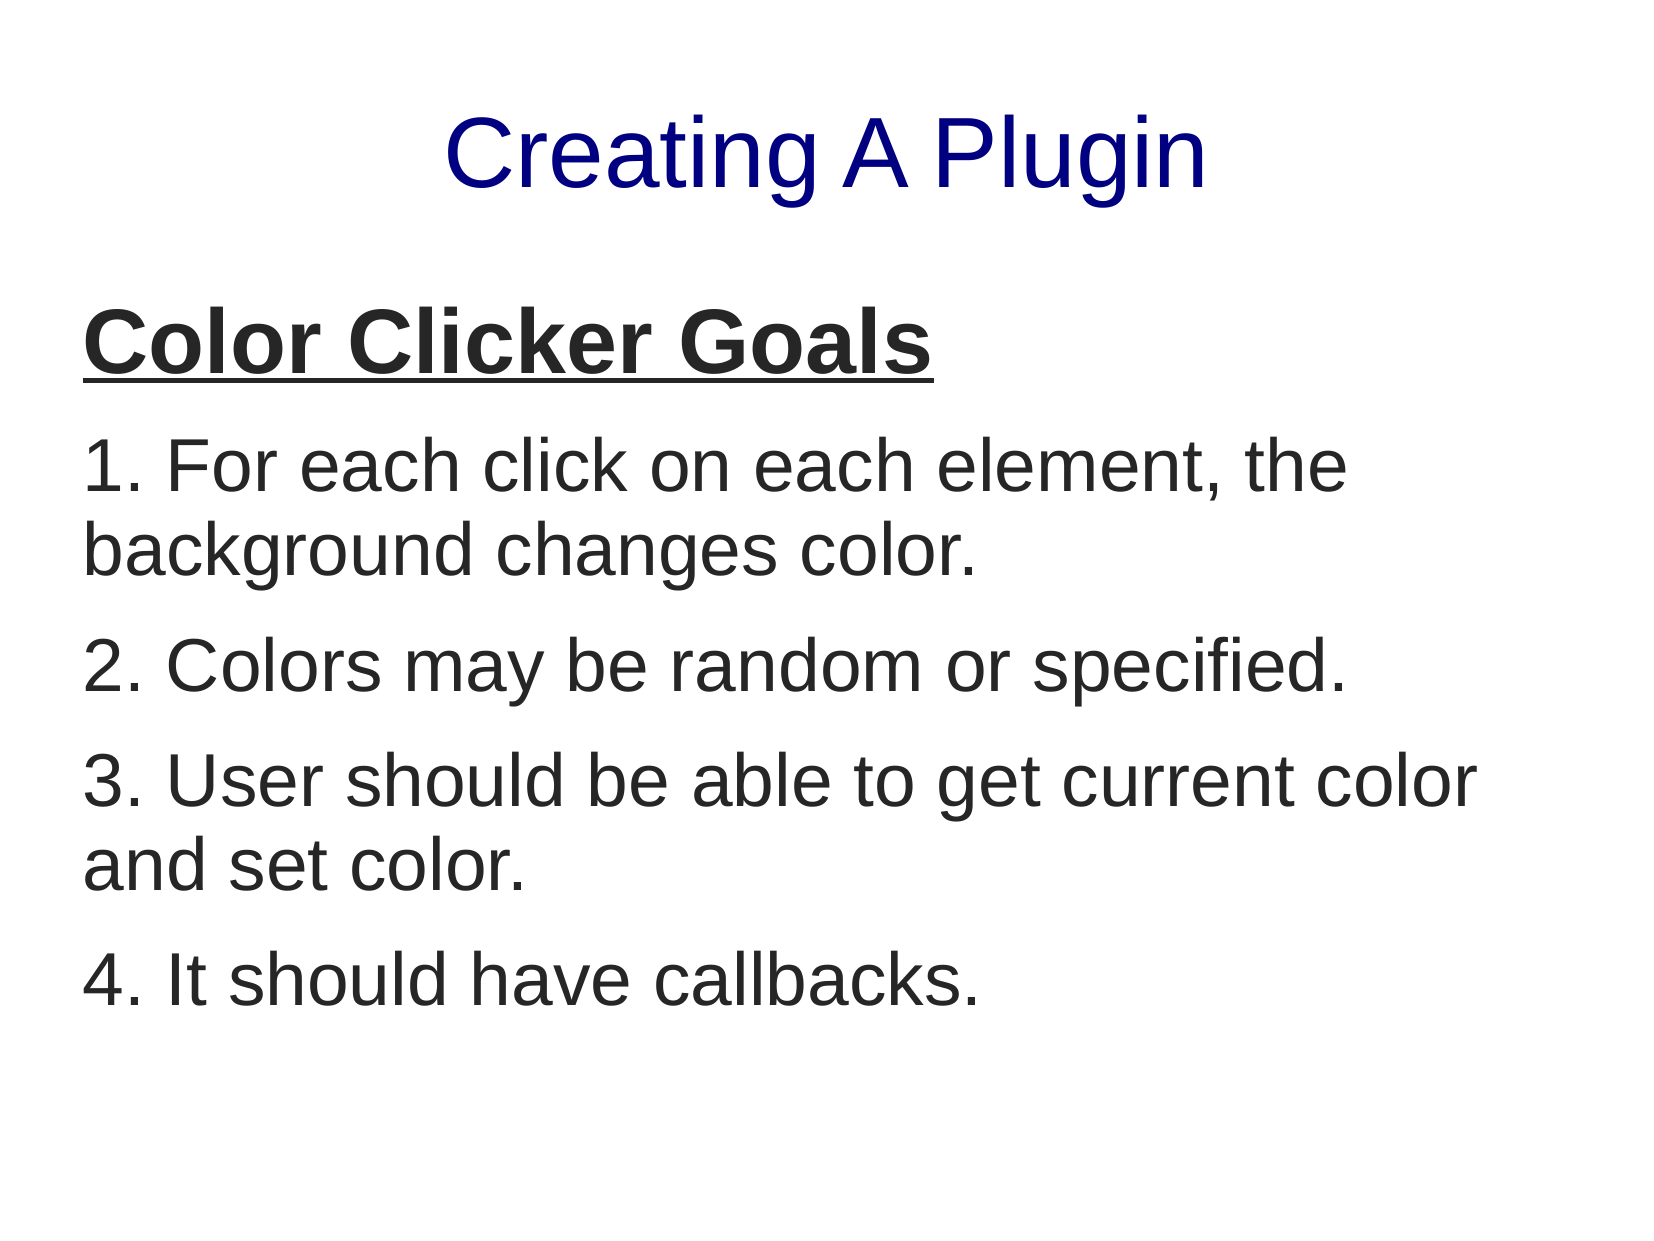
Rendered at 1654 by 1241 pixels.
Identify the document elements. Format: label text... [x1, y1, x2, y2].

list Color Clicker Goals 1. For each click on each element, the background changes color. 2. Colors may be random or specified. 3. User should be able to get current color and set color. 4. It should have callbacks. [82, 290, 1571, 1109]
title Creating A Plugin [82, 49, 1571, 257]
